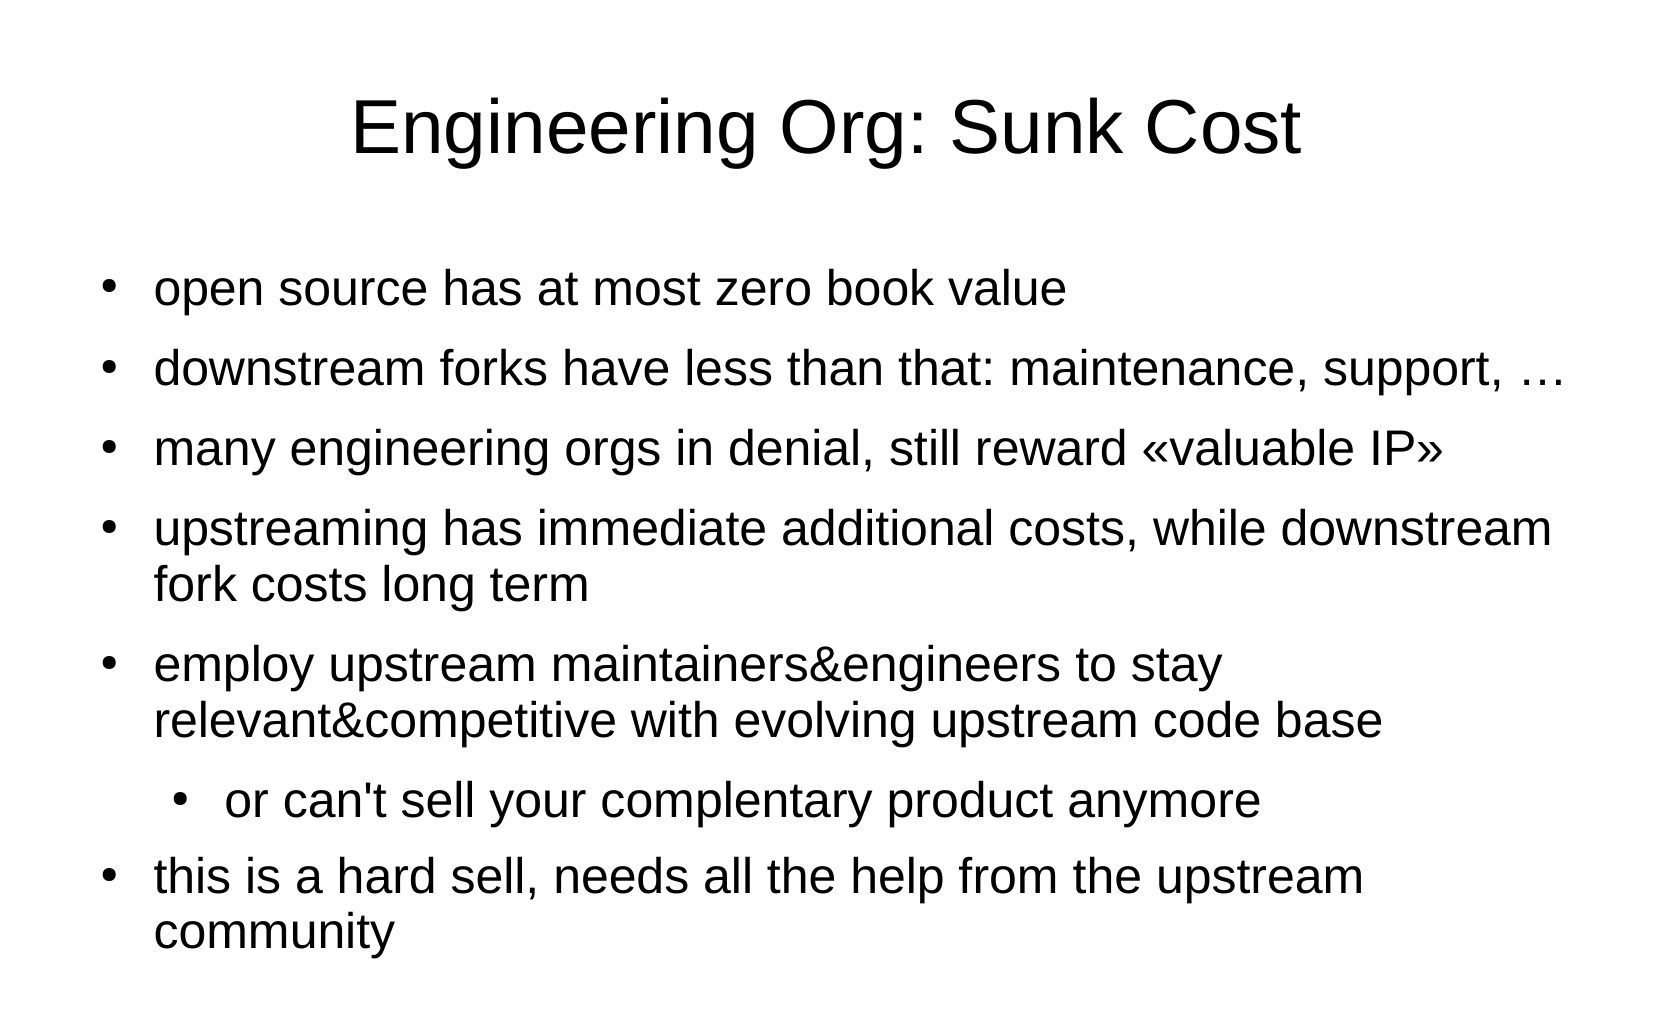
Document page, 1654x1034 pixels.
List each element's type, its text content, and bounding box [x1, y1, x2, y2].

list open source has at most zero book value downstream forks have less than that: maintenance, support, … many engineering orgs in denial, still reward «valuable IP» upstreaming has immediate additional costs, while downstream fork costs long term employ upstream maintainers&engineers to stay relevant&competitive with evolving upstream code base or can't sell your complentary product anymore this is a hard sell, needs all the help from the upstream community [82, 259, 1571, 981]
title Engineering Org: Sunk Cost [82, 41, 1571, 214]
